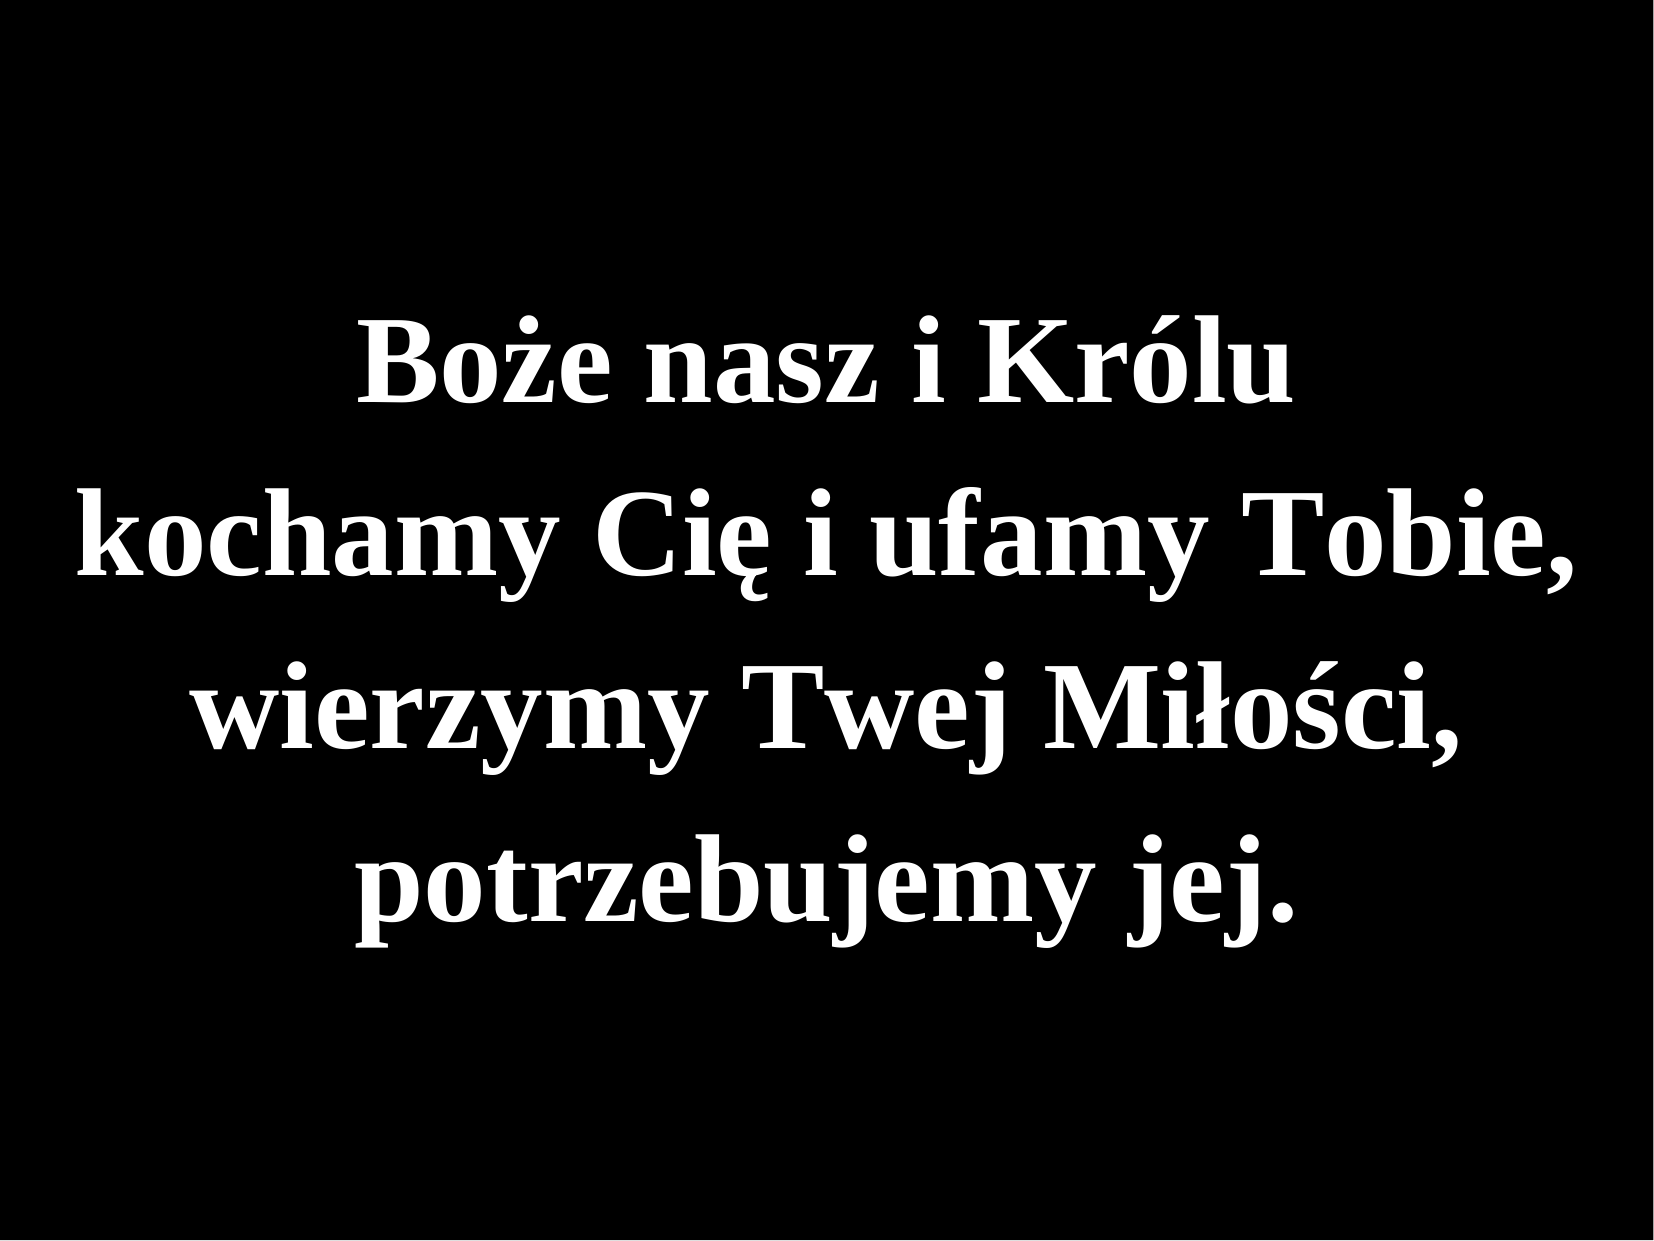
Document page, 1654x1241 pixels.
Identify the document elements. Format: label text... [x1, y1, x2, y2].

title Boże nasz i Królu ppp kochamy Cię i ufamy Tobie, ppp wierzymy Twej Miłości, ppp potrzebujemy jej. [0, 0, 1654, 1241]
